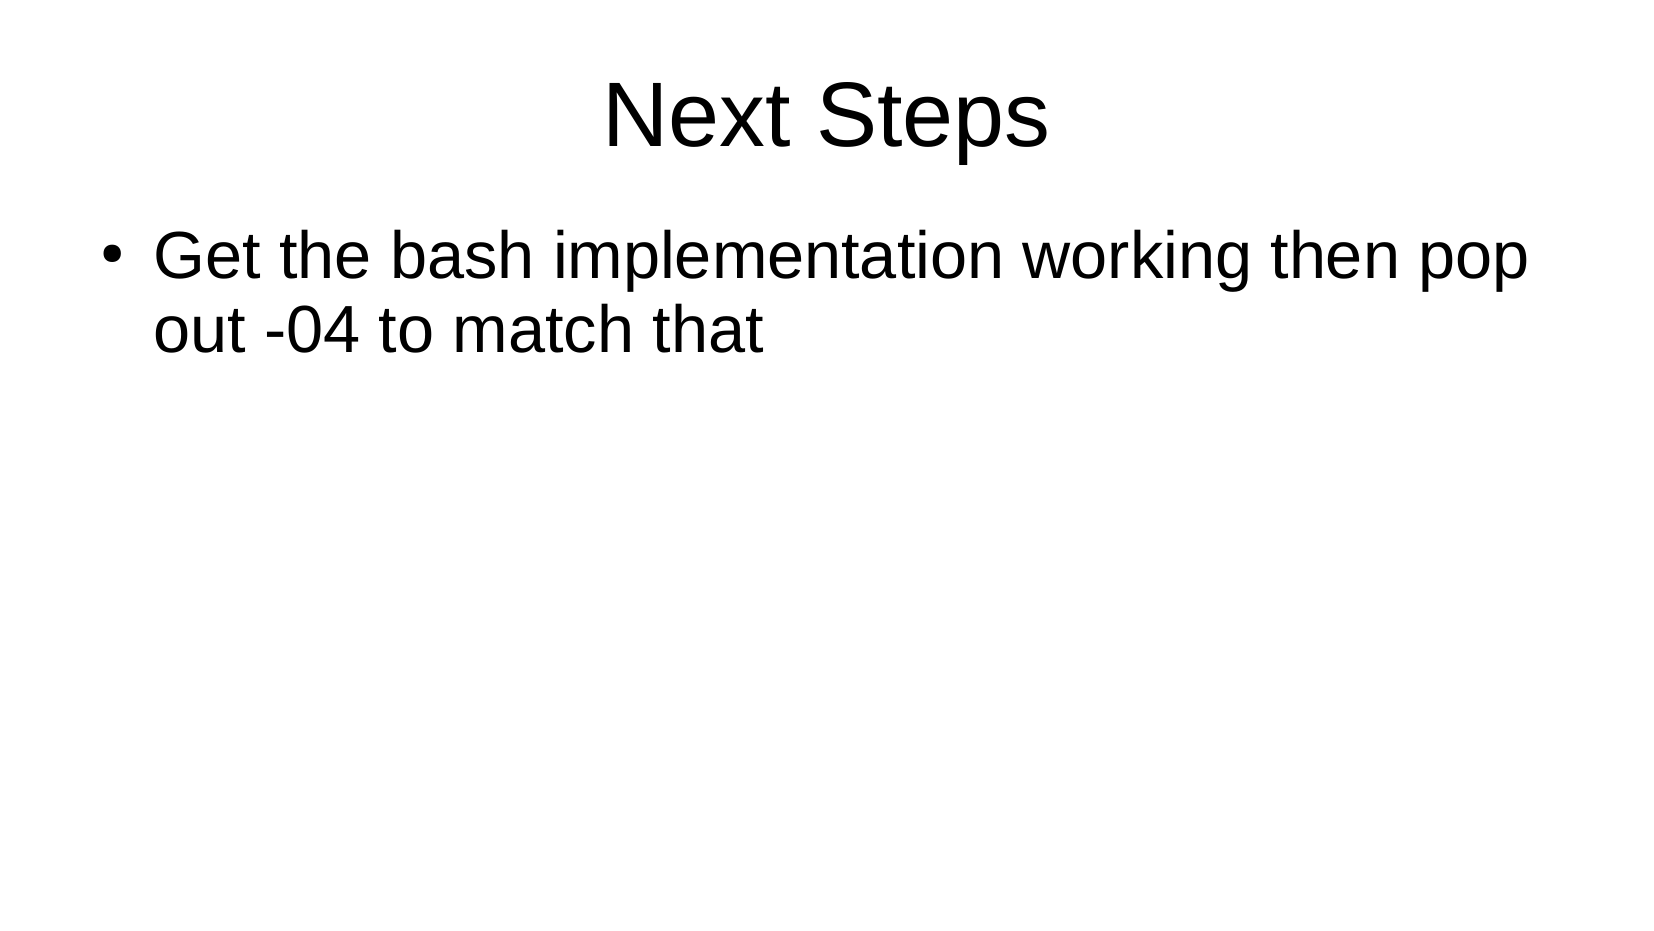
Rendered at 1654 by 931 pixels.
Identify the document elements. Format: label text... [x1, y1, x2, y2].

title Next Steps [82, 37, 1571, 193]
list Get the bash implementation working then pop out -04 to match that [82, 217, 1571, 758]
